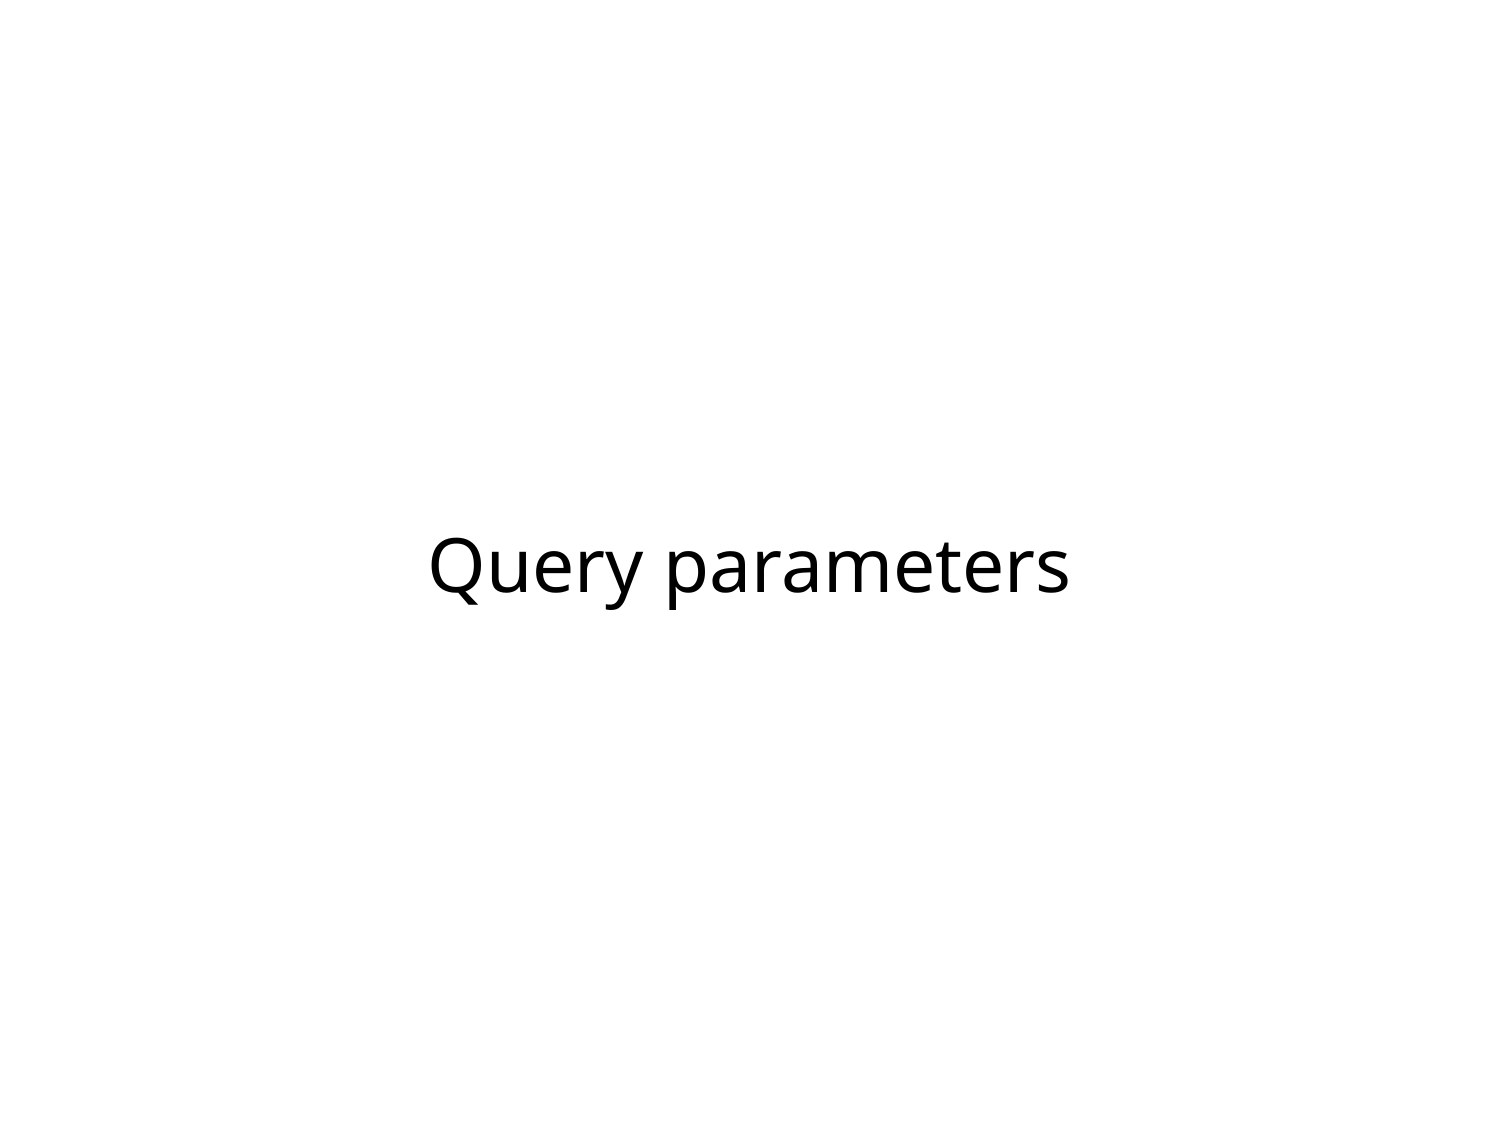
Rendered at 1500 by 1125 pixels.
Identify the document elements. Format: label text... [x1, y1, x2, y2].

title Query parameters [51, 470, 1449, 655]
